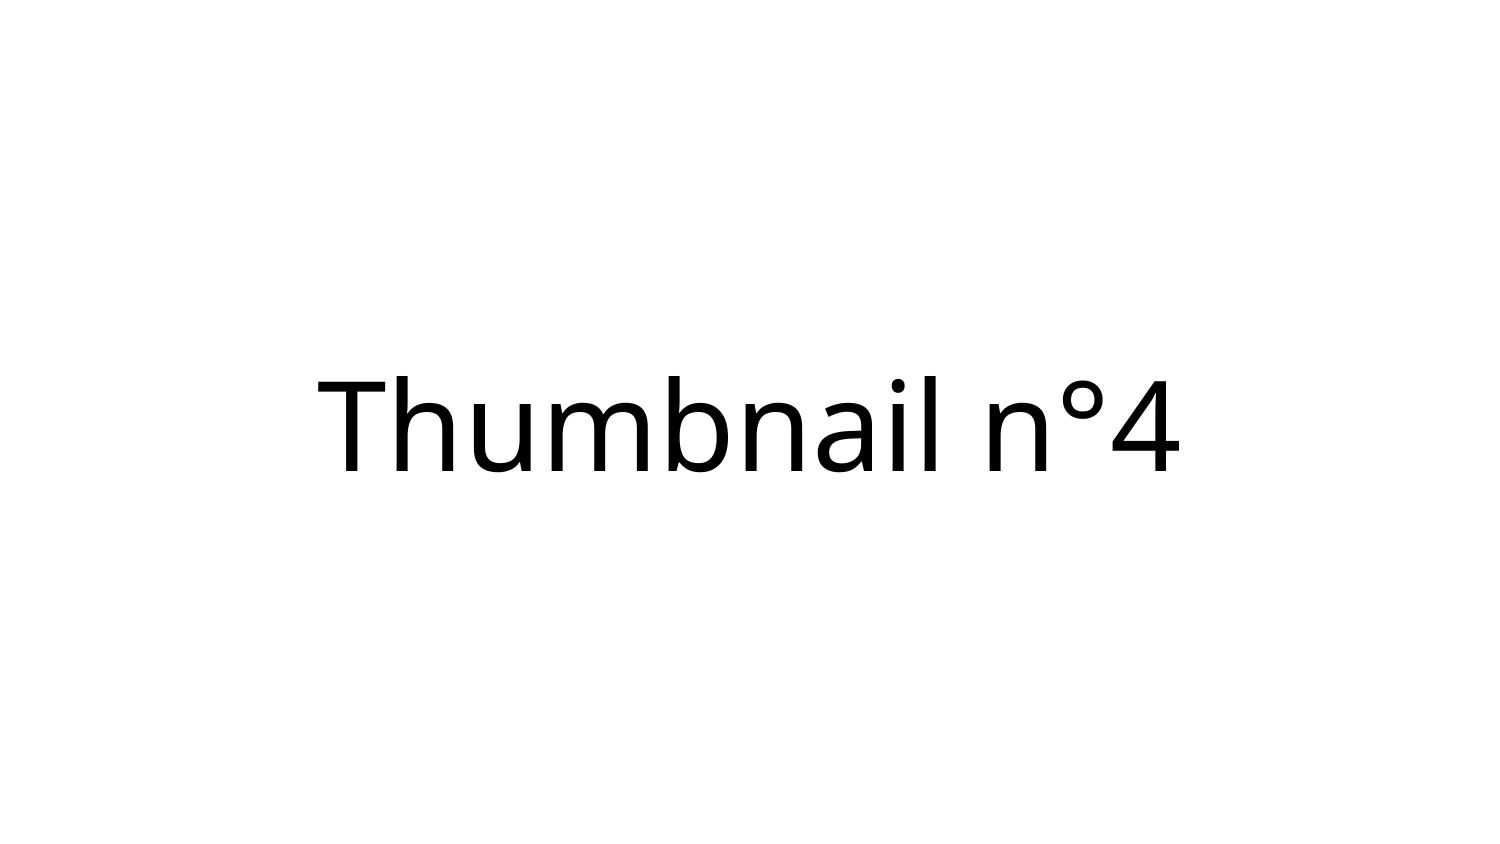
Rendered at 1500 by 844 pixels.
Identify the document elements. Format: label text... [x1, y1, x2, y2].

text_box Thumbnail n°4 [0, 330, 1500, 512]
